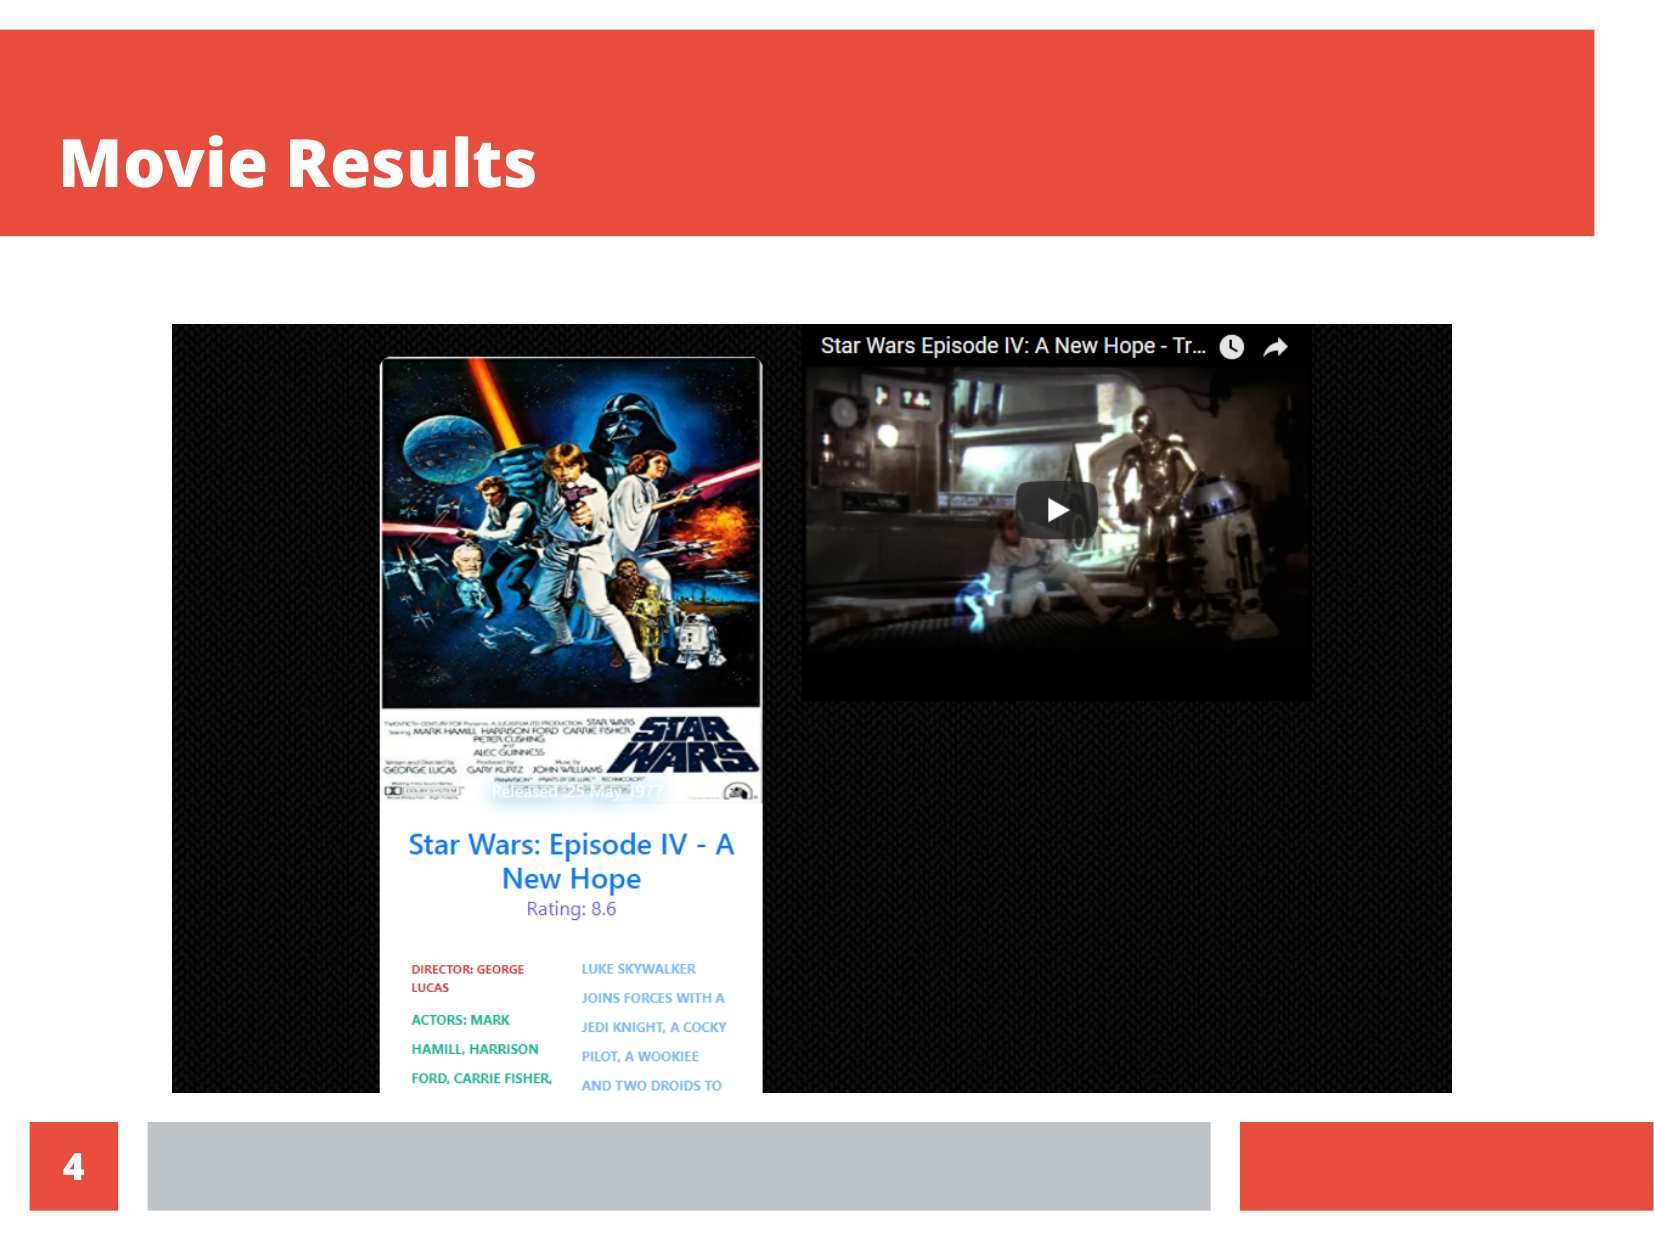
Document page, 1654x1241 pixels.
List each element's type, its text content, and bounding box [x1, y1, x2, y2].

picture [172, 324, 1452, 1093]
title Movie Results [59, 59, 1595, 207]
